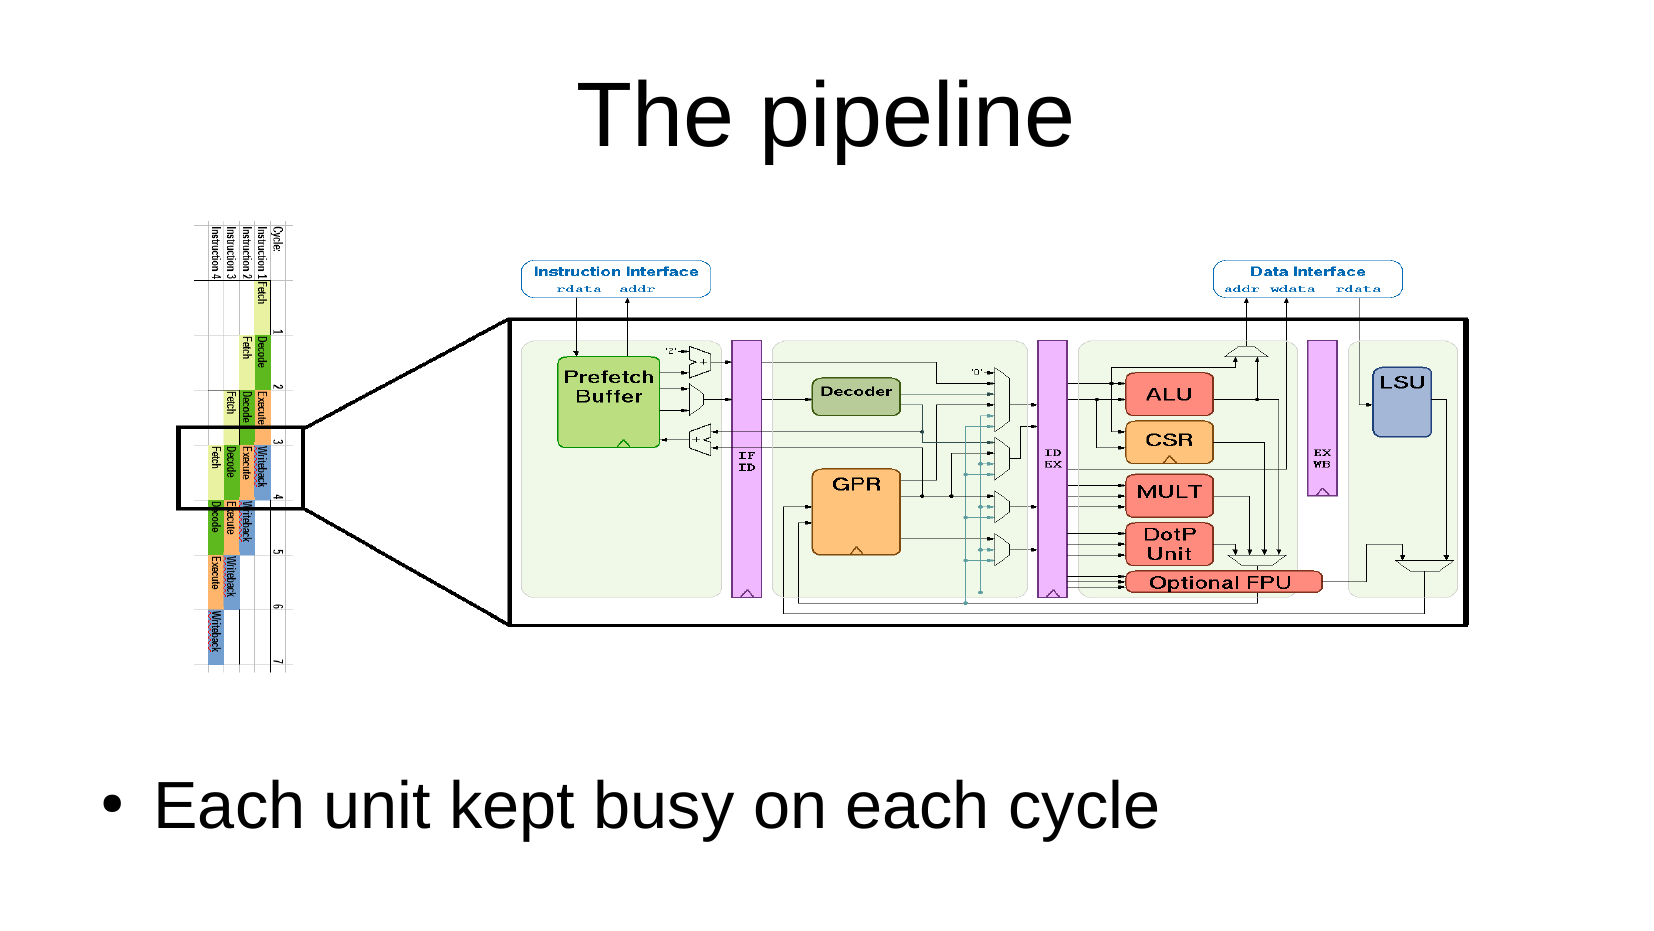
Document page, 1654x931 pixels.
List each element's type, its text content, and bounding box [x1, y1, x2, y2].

list Each unit kept busy on each cycle [82, 767, 1571, 931]
picture [0, 200, 1654, 756]
title The pipeline [82, 37, 1571, 193]
